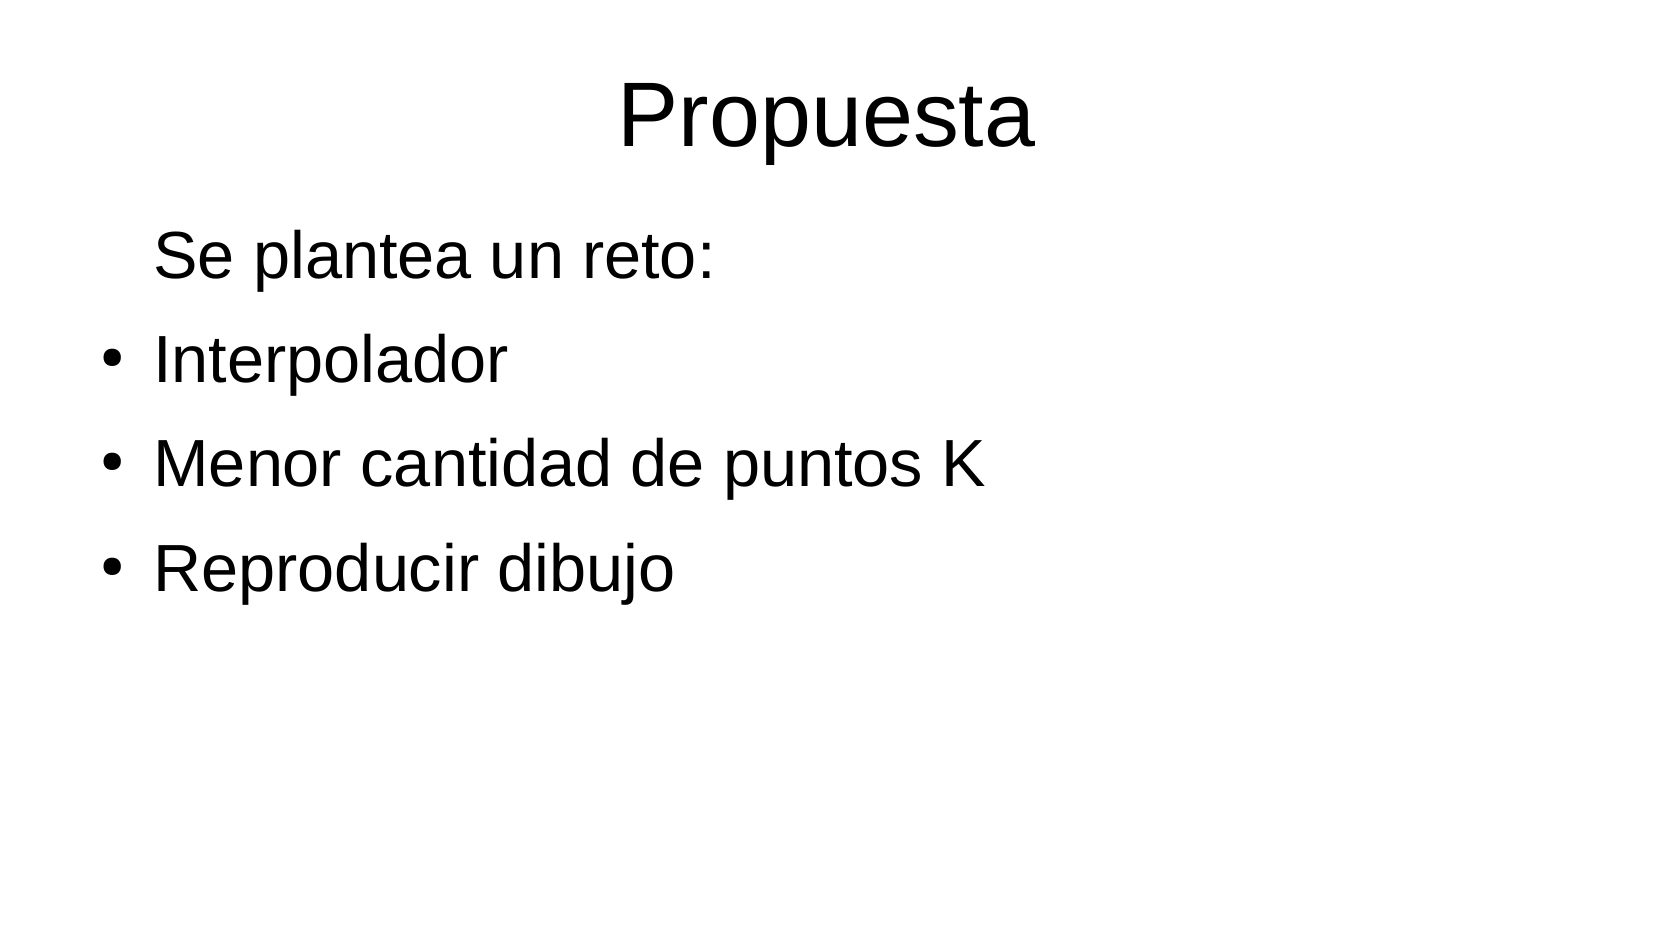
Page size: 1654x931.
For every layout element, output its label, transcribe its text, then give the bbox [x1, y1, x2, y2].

list Se plantea un reto: Interpolador Menor cantidad de puntos K Reproducir dibujo [82, 217, 1571, 758]
title Propuesta [82, 37, 1571, 193]
